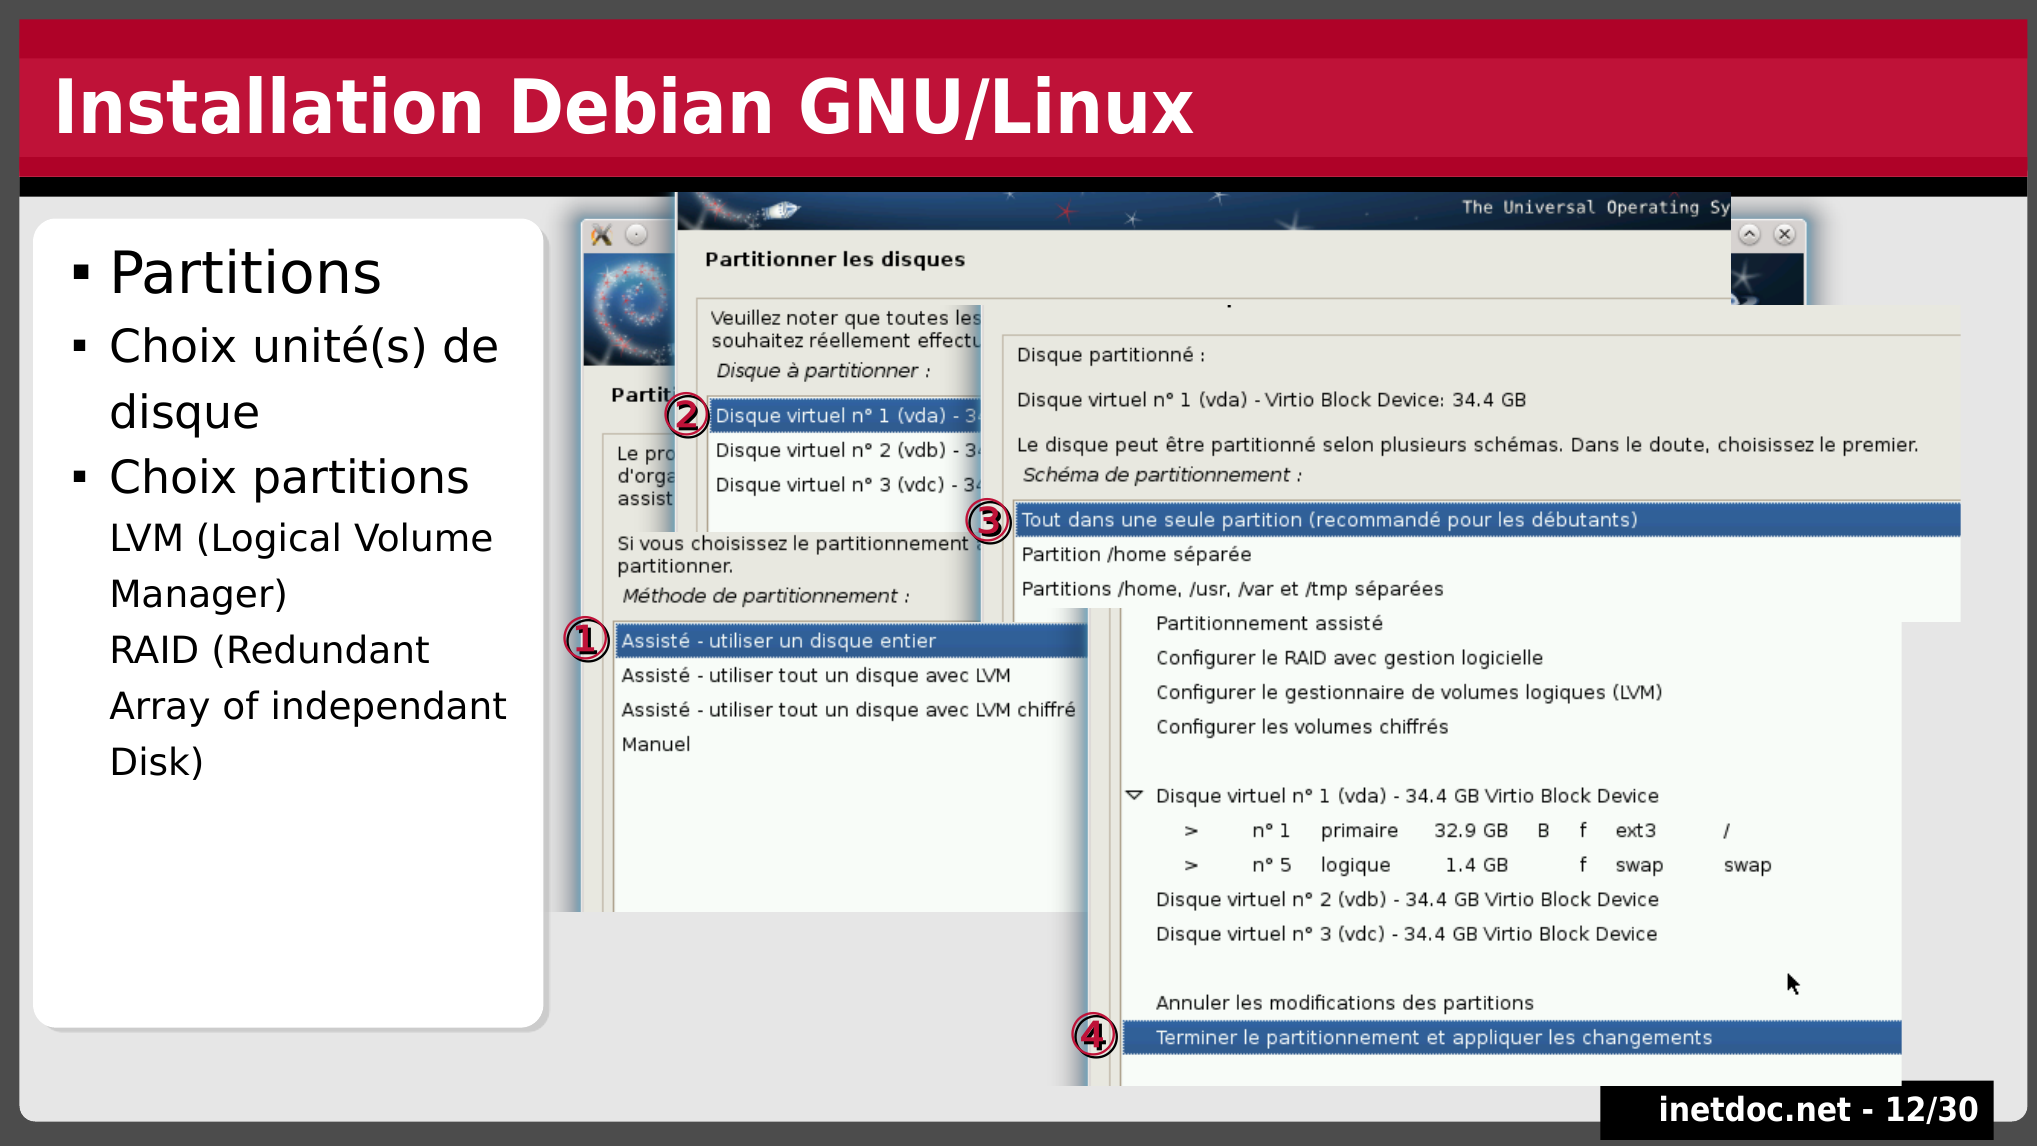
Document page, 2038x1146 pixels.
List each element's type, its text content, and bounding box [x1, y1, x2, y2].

picture [520, 159, 1961, 1086]
text_box ② [626, 342, 728, 489]
text_box [19, 19, 2028, 59]
text_box Partitions Choix unité(s) de disque Choix partitions LVM (Logical Volume Manager) RAID (Redundant Array of independant Disk) [33, 218, 544, 1028]
text_box ④ [1033, 962, 1136, 1109]
text_box [19, 157, 2028, 1122]
text_box ① [525, 566, 627, 713]
text_box Installation Debian GNU/Linux [19, 59, 2028, 157]
text_box inetdoc.net - <numéro>/30 [1600, 1080, 1994, 1140]
text_box ③ [927, 448, 1029, 595]
